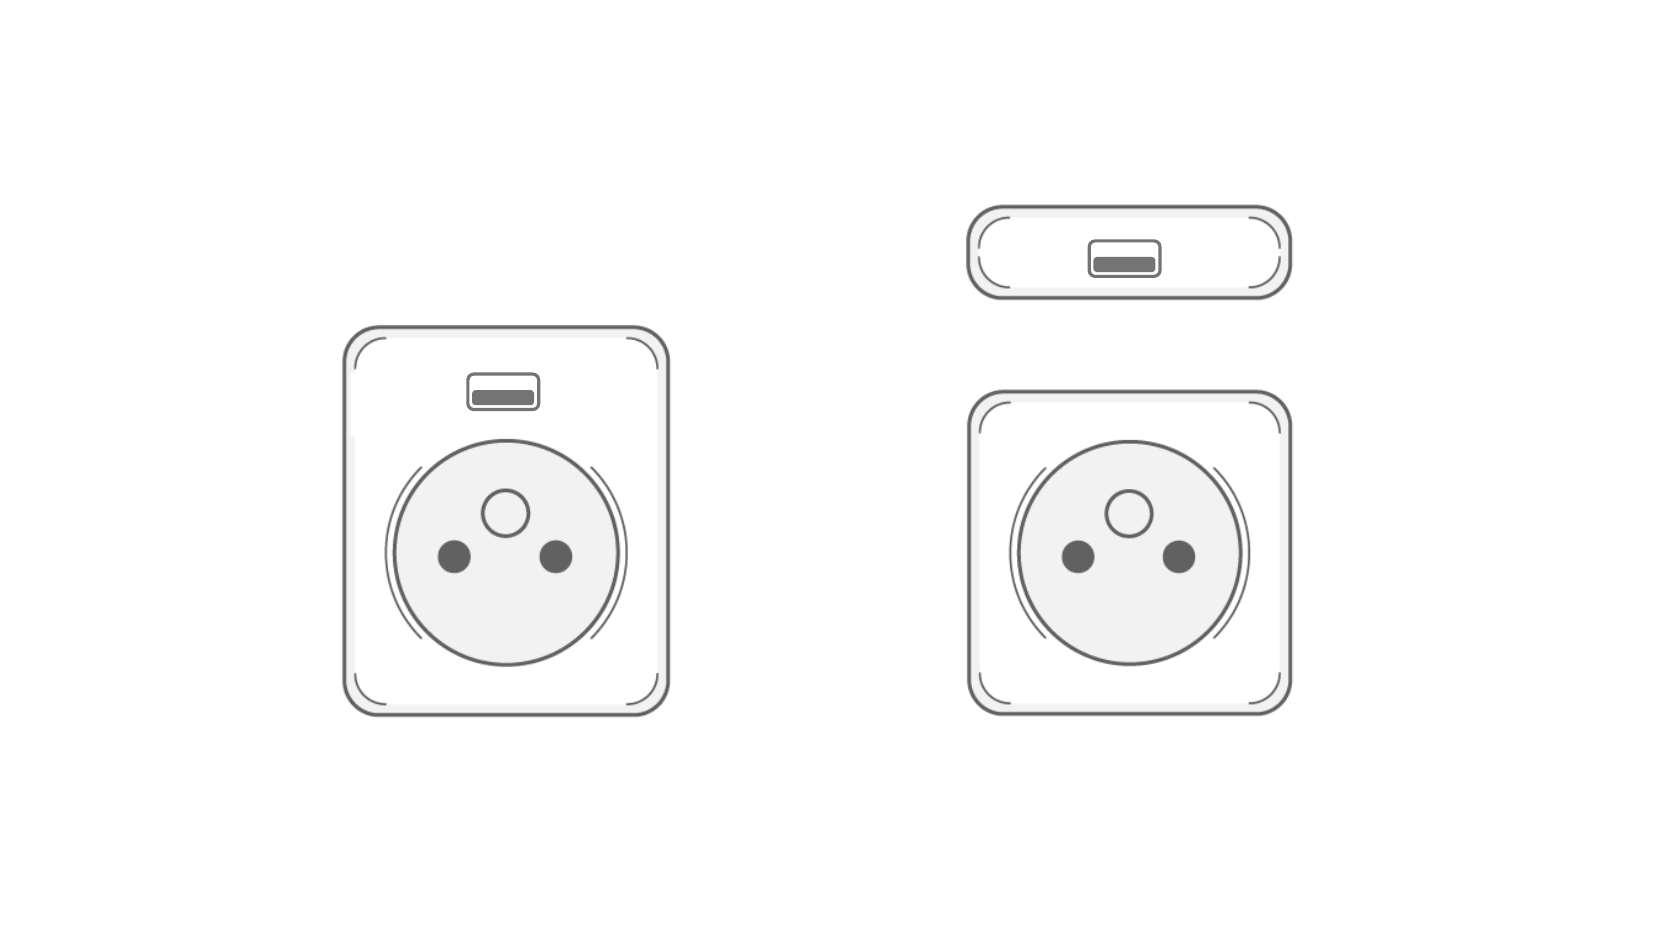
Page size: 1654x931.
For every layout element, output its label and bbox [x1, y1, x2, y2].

picture [933, 153, 1319, 360]
text_box [473, 391, 533, 404]
picture [934, 386, 1318, 750]
text_box [1095, 258, 1154, 271]
picture [309, 314, 697, 729]
